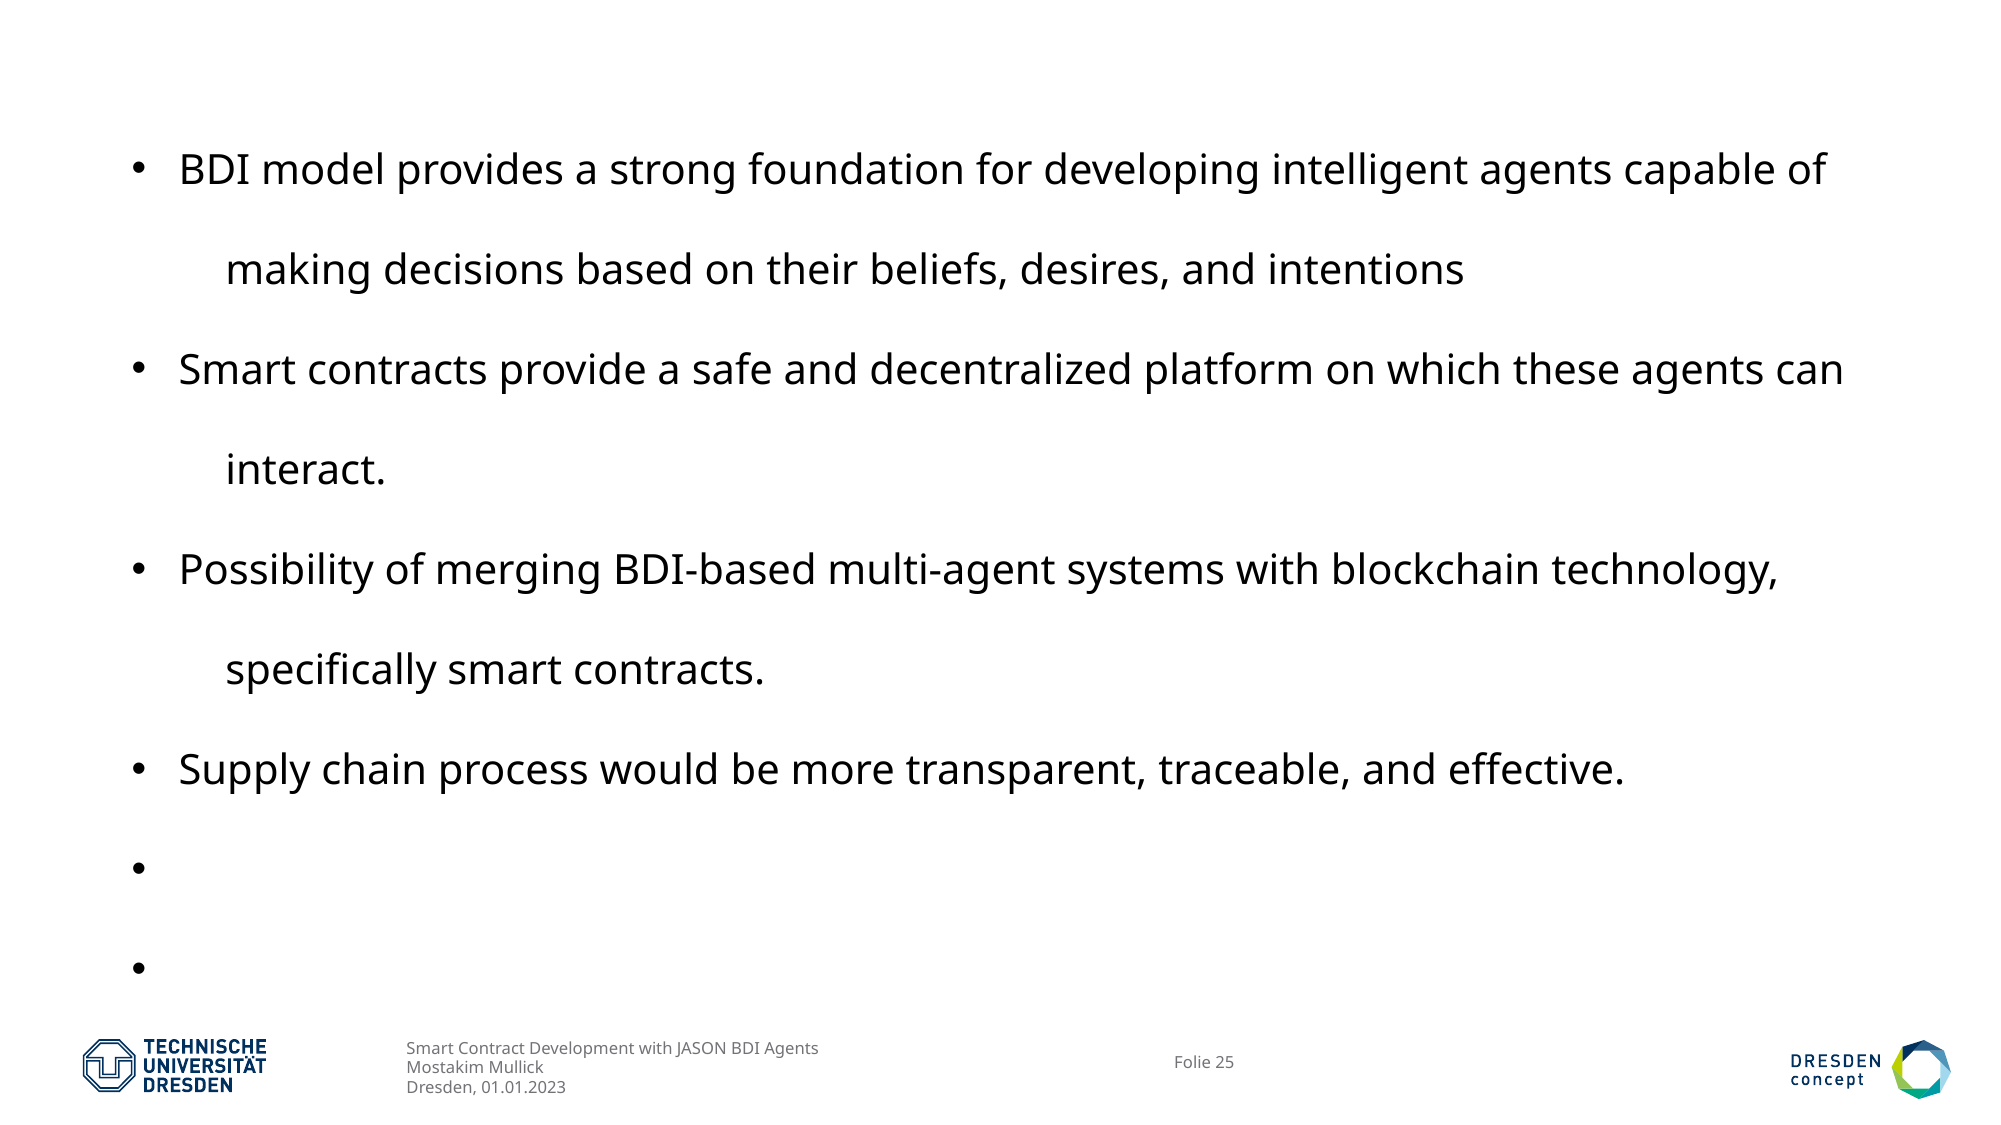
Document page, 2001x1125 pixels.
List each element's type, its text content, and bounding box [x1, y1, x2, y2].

text_box BDI model provides a strong foundation for developing intelligent agents capable of making decisions based on their beliefs, desires, and intentions Smart contracts provide a safe and decentralized platform on which these agents can interact. Possibility of merging BDI-based multi-agent systems with blockchain technology, specifically smart contracts. Supply chain process would be more transparent, traceable, and effective. [116, 84, 1922, 1002]
